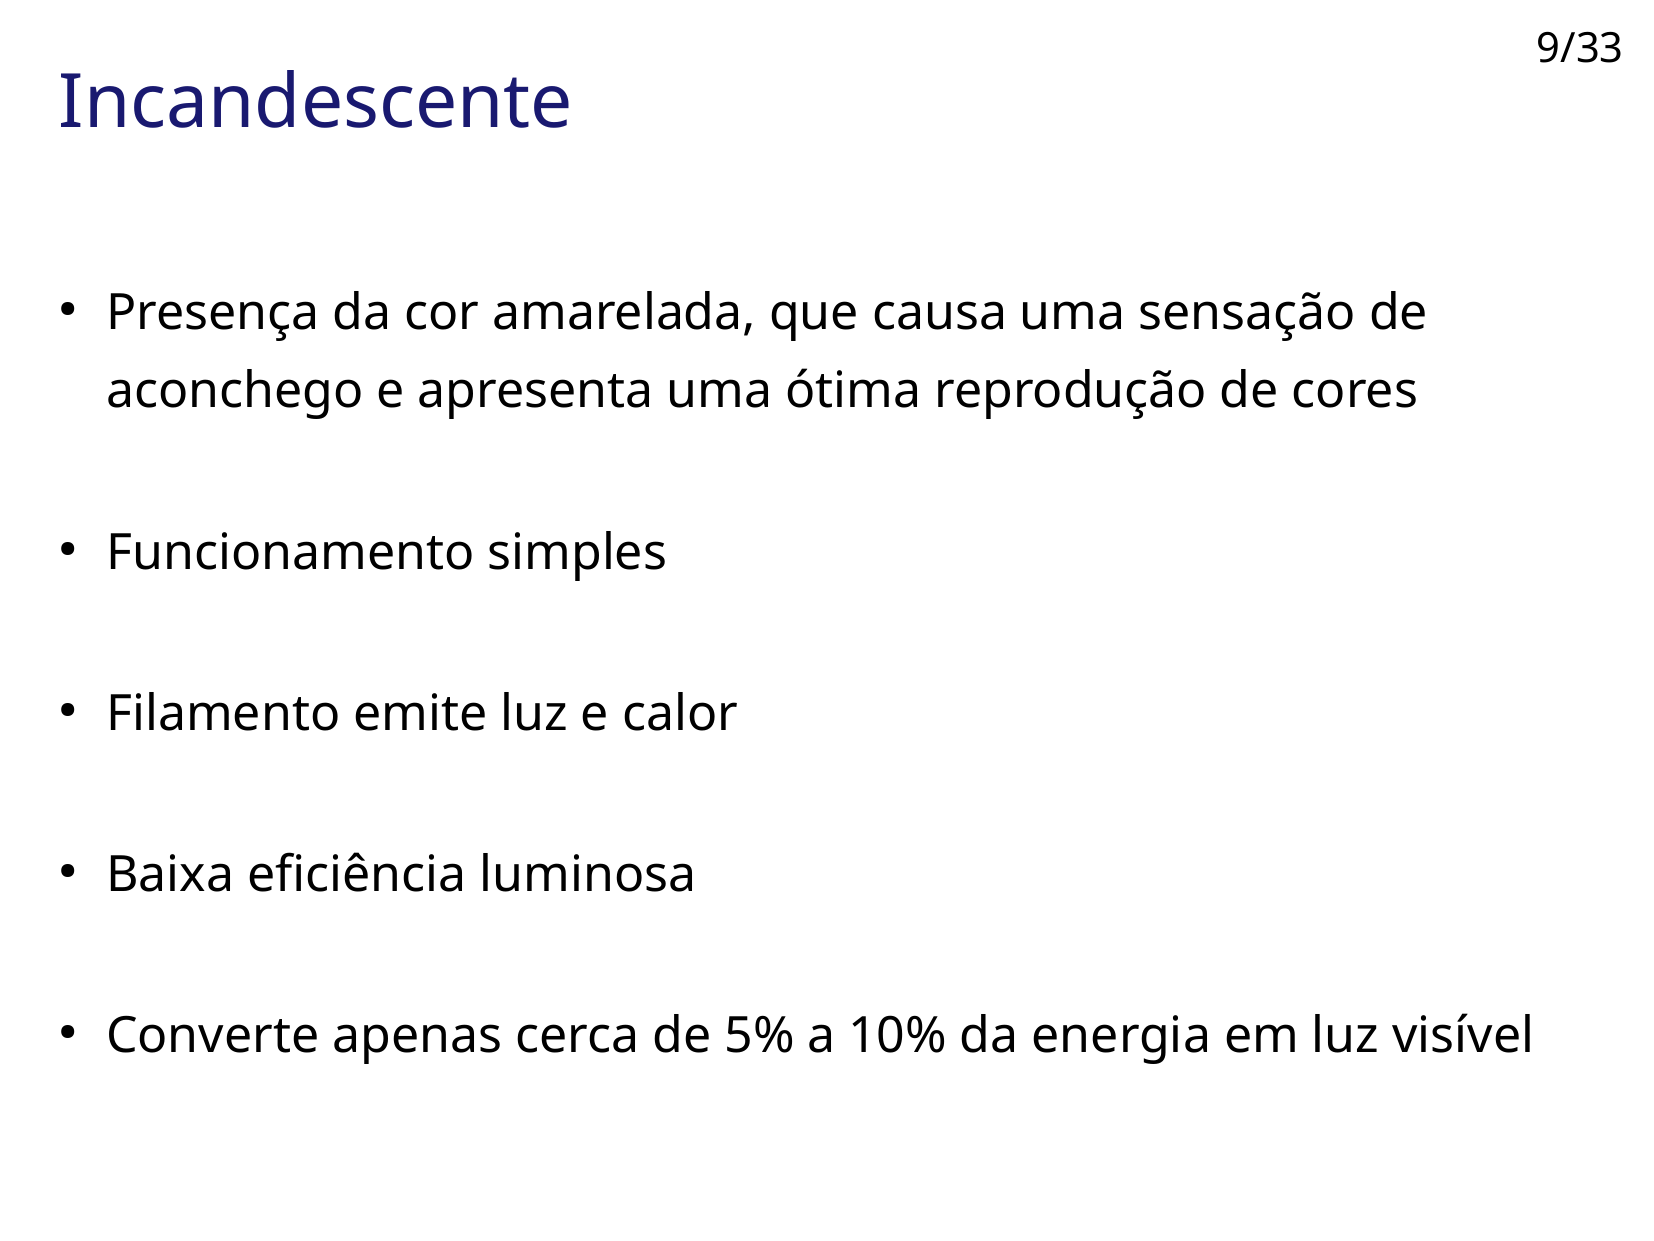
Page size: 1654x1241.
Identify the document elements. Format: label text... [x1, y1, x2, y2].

title Incandescente [59, 47, 1625, 166]
list Presença da cor amarelada, que causa uma sensação de aconchego e apresenta uma ótima reprodução de cores Funcionamento simples Filamento emite luz e calor Baixa eficiência luminosa Converte apenas cerca de 5% a 10% da energia em luz visível [59, 265, 1625, 1211]
